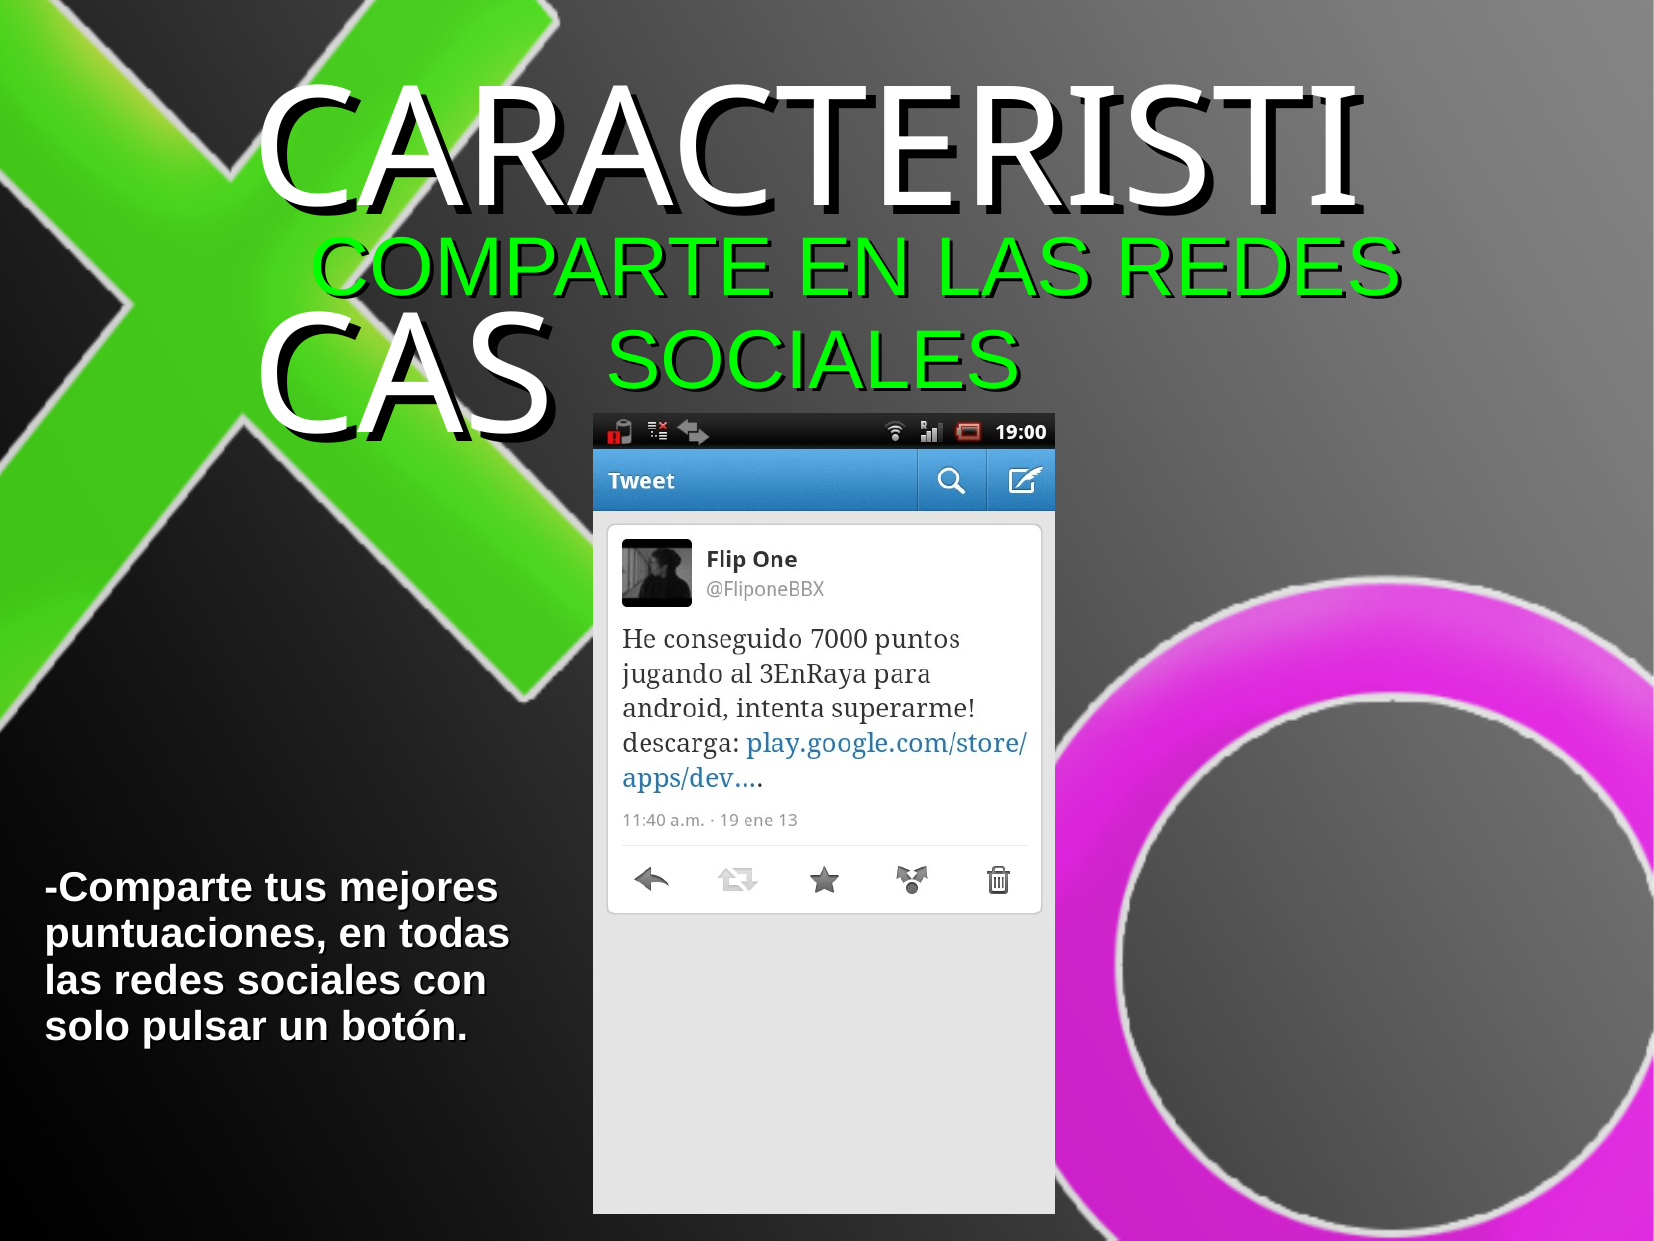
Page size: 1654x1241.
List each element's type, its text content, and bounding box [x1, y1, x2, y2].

text_box CARACTERISTICAS [236, 19, 1469, 239]
picture [0, 0, 1654, 1241]
text_box COMPARTE EN LAS REDES SOCIALES [295, 212, 1654, 414]
text_box -Comparte tus mejores puntuaciones, en todas las redes sociales con solo pulsar un botón. [29, 856, 532, 1062]
picture [474, 414, 526, 421]
picture [287, 351, 295, 413]
